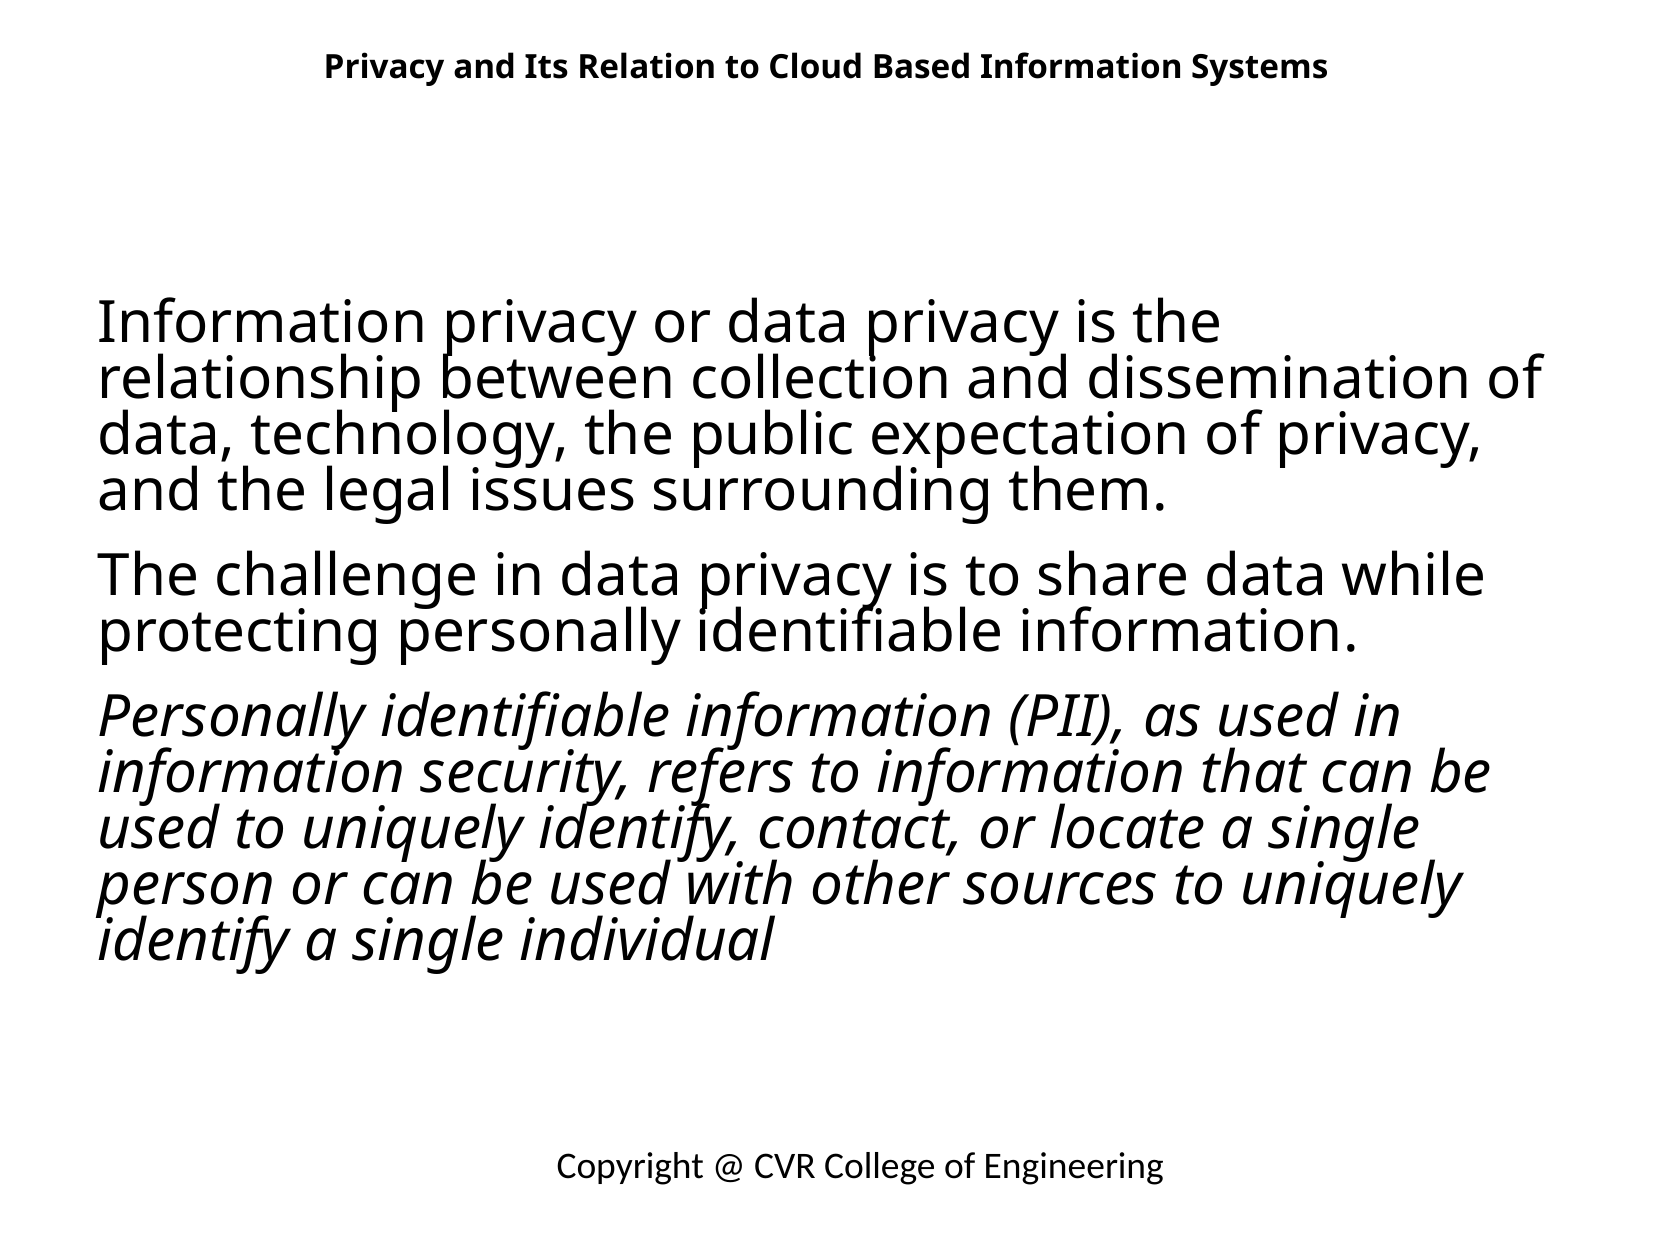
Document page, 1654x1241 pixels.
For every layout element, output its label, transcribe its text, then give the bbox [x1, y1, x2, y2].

list Information privacy or data privacy is the relationship between collection and dissemination of data, technology, the public expectation of privacy, and the legal issues surrounding them. The challenge in data privacy is to share data while protecting personally identifiable information. Personally identifiable information (PII), as used in information security, refers to information that can be used to uniquely identify, contact, or locate a single person or can be used with other sources to uniquely identify a single individual [82, 290, 1571, 1010]
title Privacy and Its Relation to Cloud Based Information Systems [82, 37, 1571, 269]
